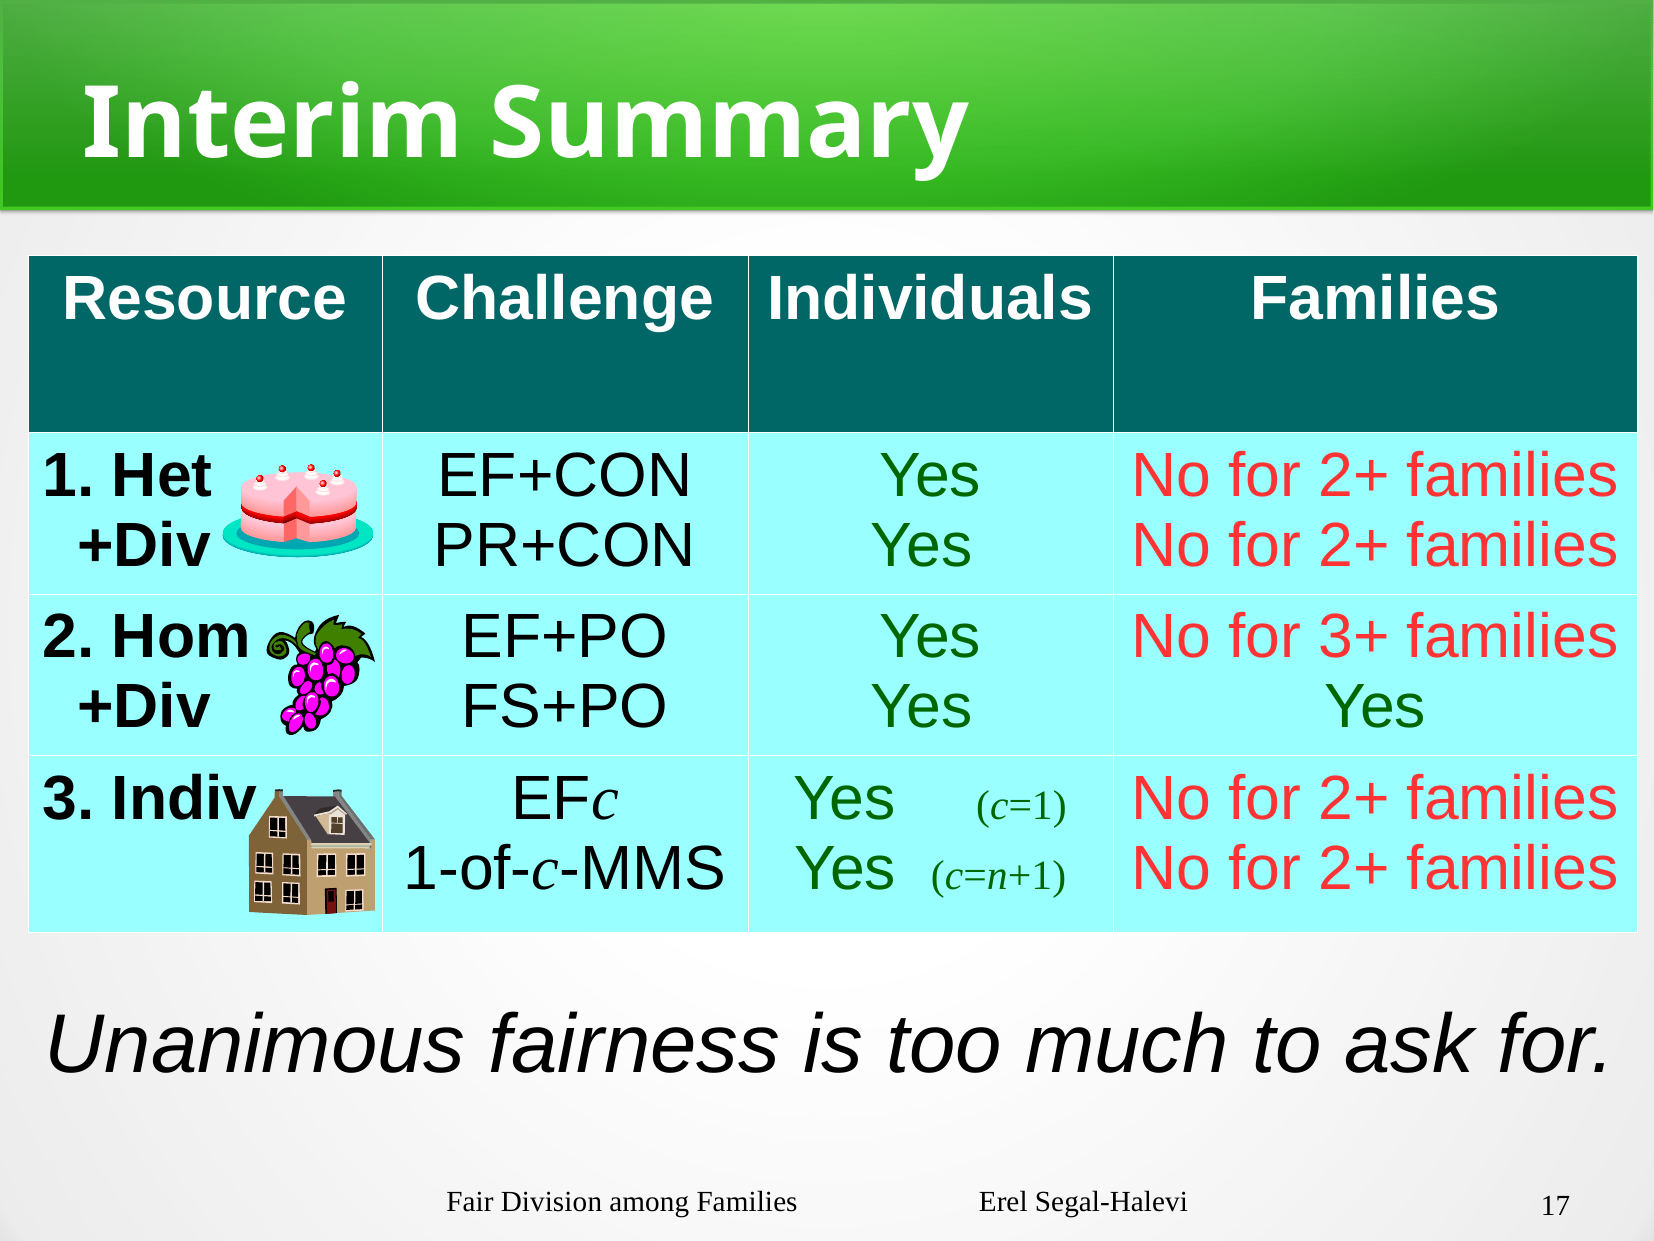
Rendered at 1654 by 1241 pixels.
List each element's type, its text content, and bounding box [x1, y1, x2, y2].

table_cell EF+CON PR+CON [383, 433, 748, 594]
picture [248, 789, 376, 916]
table_header Families [1114, 256, 1637, 432]
table_cell EFc 1-of-c-MMS [383, 756, 748, 932]
table_header Individuals [749, 256, 1113, 432]
table_cell No for 2+ families No for 2+ families [1114, 433, 1637, 594]
table_cell 2. Hom +Div [29, 595, 382, 755]
table_cell Yes Yes [749, 595, 1113, 755]
table_cell EF+PO FS+PO [383, 595, 748, 755]
table_header Challenge [383, 256, 748, 432]
table_cell 3. Indiv [29, 756, 382, 932]
table_cell 1. Het +Div [29, 433, 382, 594]
table_cell No for 2+ families No for 2+ families [1114, 756, 1637, 932]
text_box Unanimous fairness is too much to ask for. [30, 990, 1636, 1098]
table_cell No for 3+ families Yes [1114, 595, 1637, 755]
title Interim Summary [82, 47, 1571, 189]
picture [222, 464, 373, 558]
table_cell Yes Yes [749, 433, 1113, 594]
picture [266, 614, 376, 736]
table_header Resource [29, 256, 382, 432]
table_cell Yes (c=1) Yes (c=n+1) [749, 756, 1113, 932]
